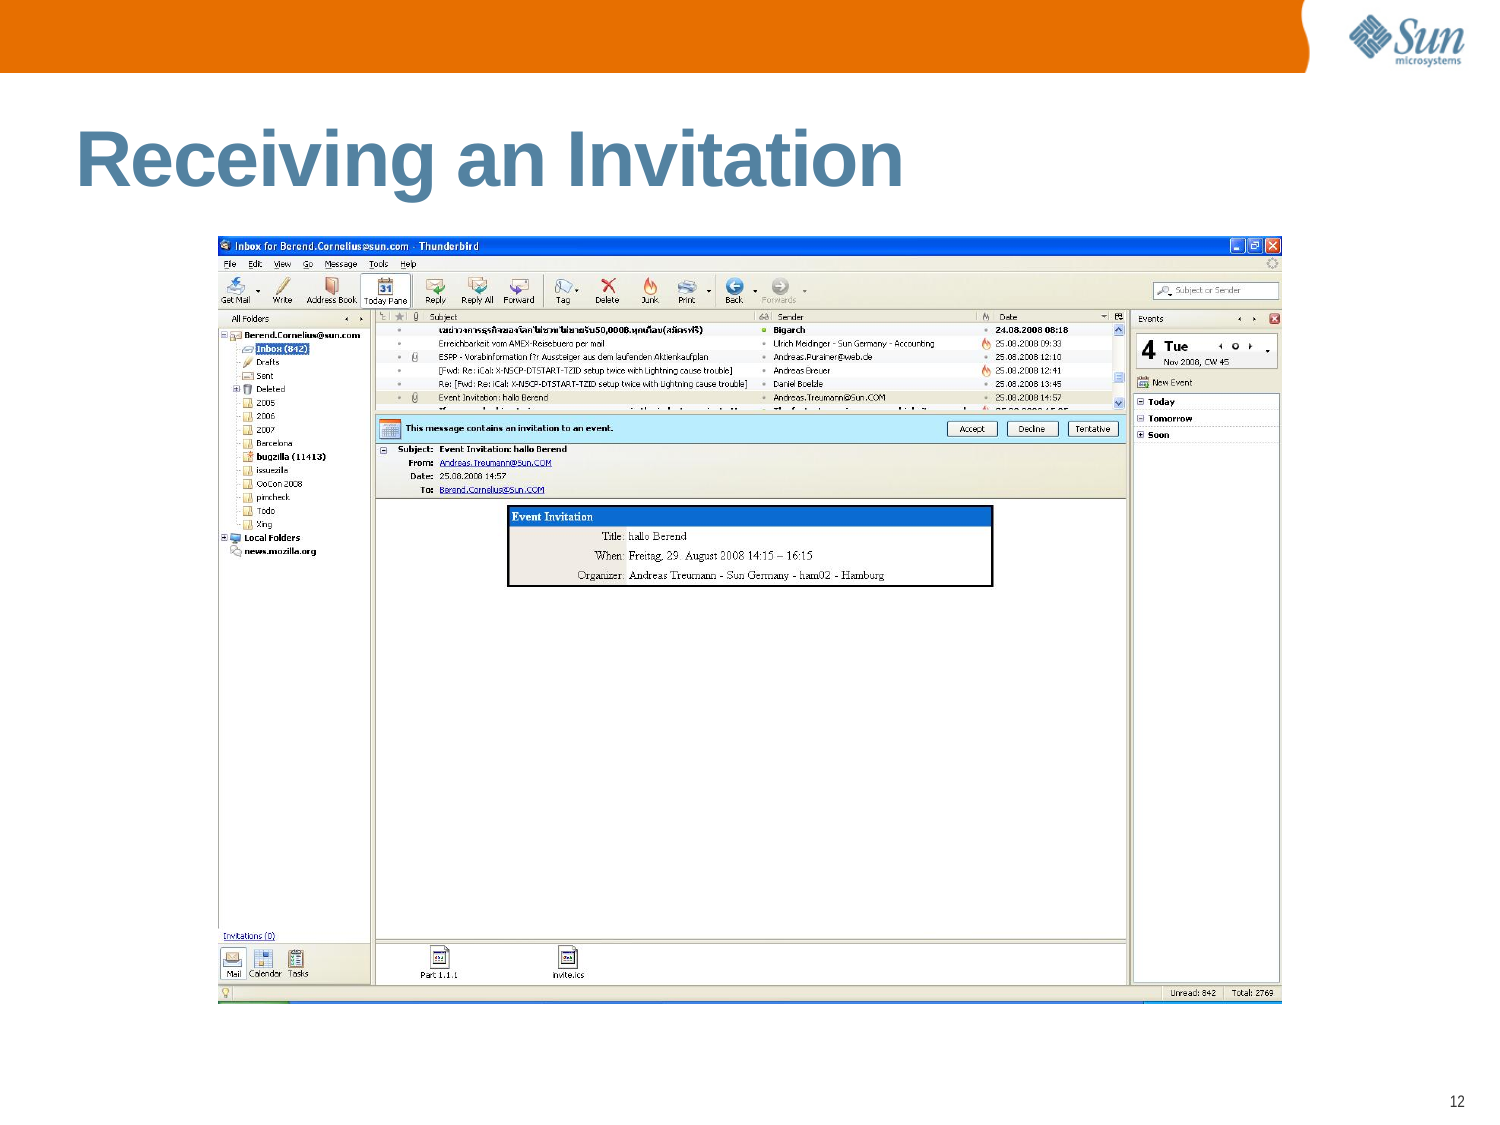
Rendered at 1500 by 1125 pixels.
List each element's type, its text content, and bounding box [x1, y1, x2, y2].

title Receiving an Invitation [75, 123, 1437, 227]
picture [0, 0, 1500, 73]
picture [218, 236, 1282, 1004]
